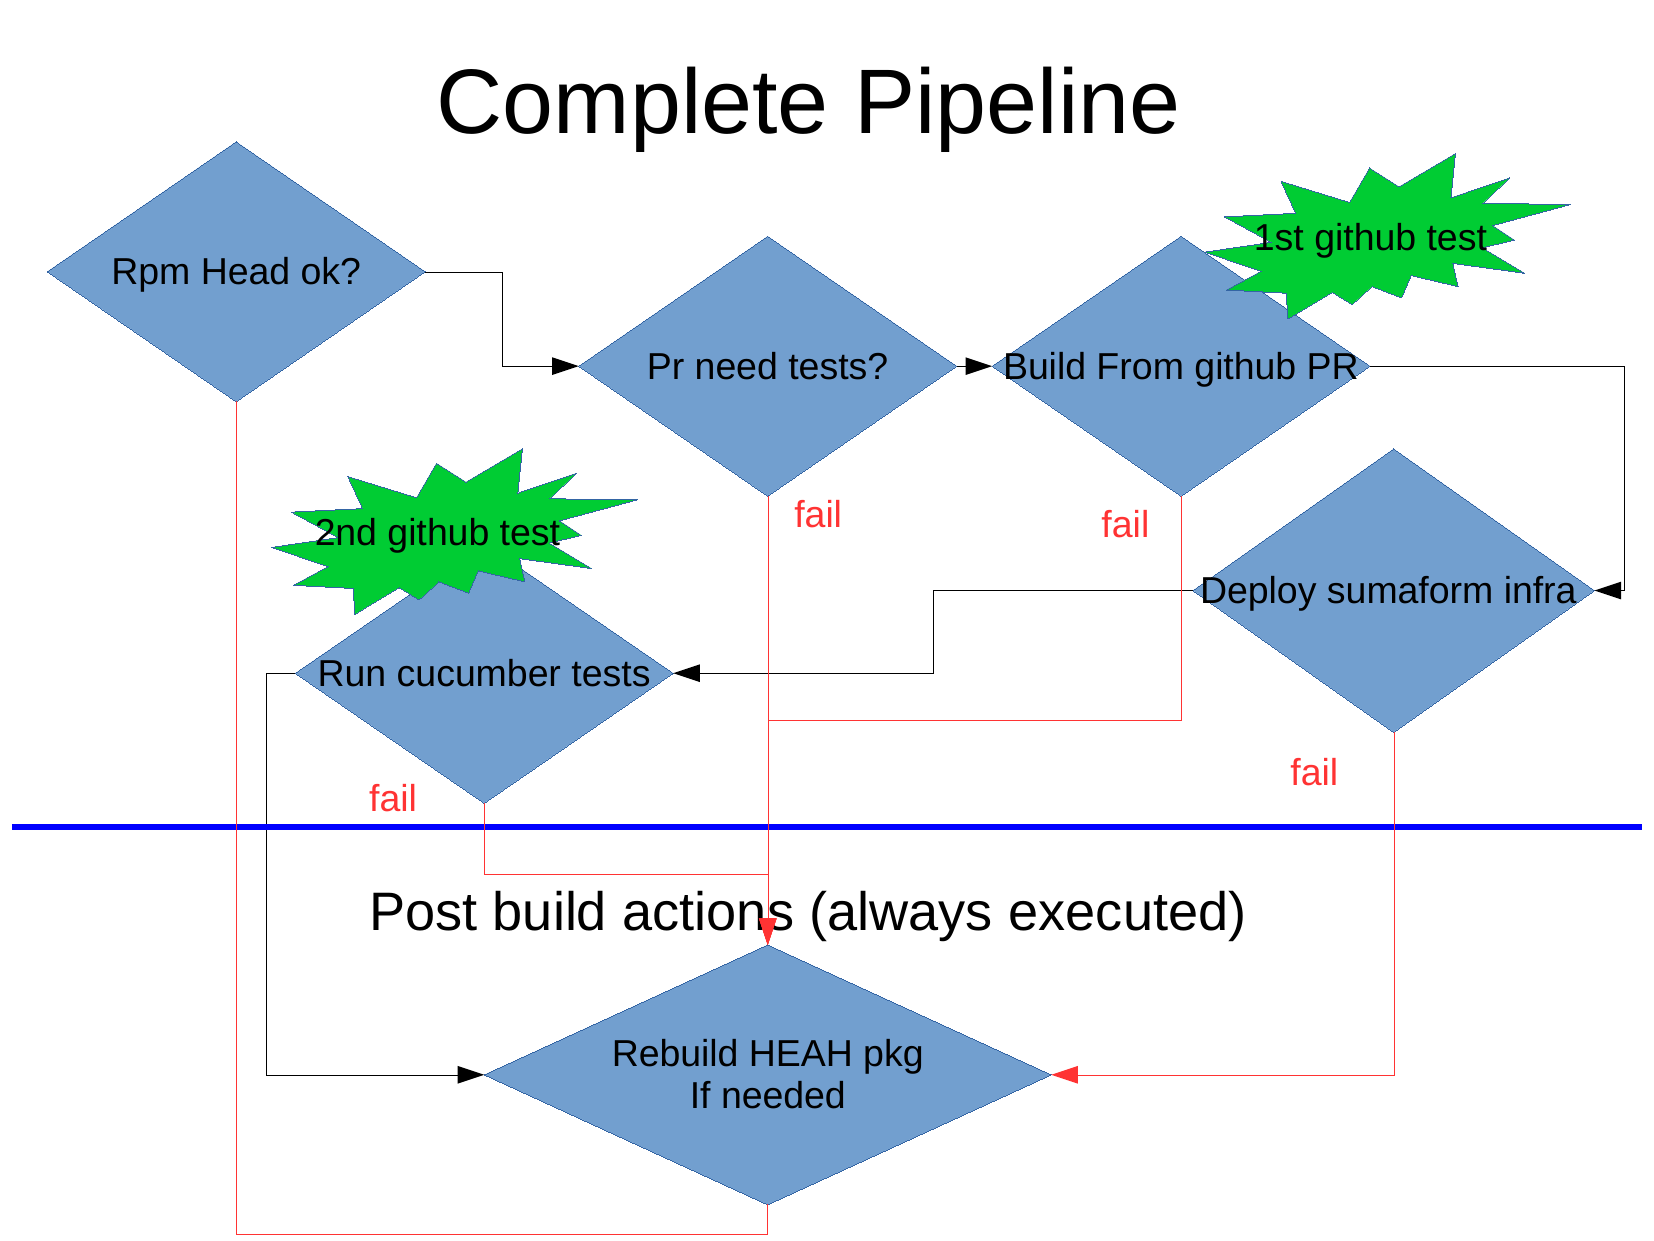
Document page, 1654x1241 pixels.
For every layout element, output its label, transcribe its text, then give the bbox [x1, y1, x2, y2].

text_box Run cucumber tests [295, 569, 673, 804]
text_box fail [1086, 496, 1193, 553]
text_box Post build actions (always executed) [354, 874, 1394, 1071]
text_box 2nd github test [271, 448, 638, 615]
text_box fail [354, 769, 461, 827]
text_box 1st github test [1204, 153, 1571, 319]
title Complete Pipeline [82, 49, 1536, 154]
text_box Rpm Head ok? [47, 141, 426, 402]
text_box Build From github PR [1010, 236, 1370, 496]
text_box Rebuild HEAH pkg If needed [484, 1071, 1051, 1205]
text_box fail [1275, 744, 1382, 801]
text_box Deploy sumaform infra [1210, 448, 1594, 733]
text_box fail [779, 486, 886, 544]
text_box Pr need tests? [579, 236, 957, 497]
